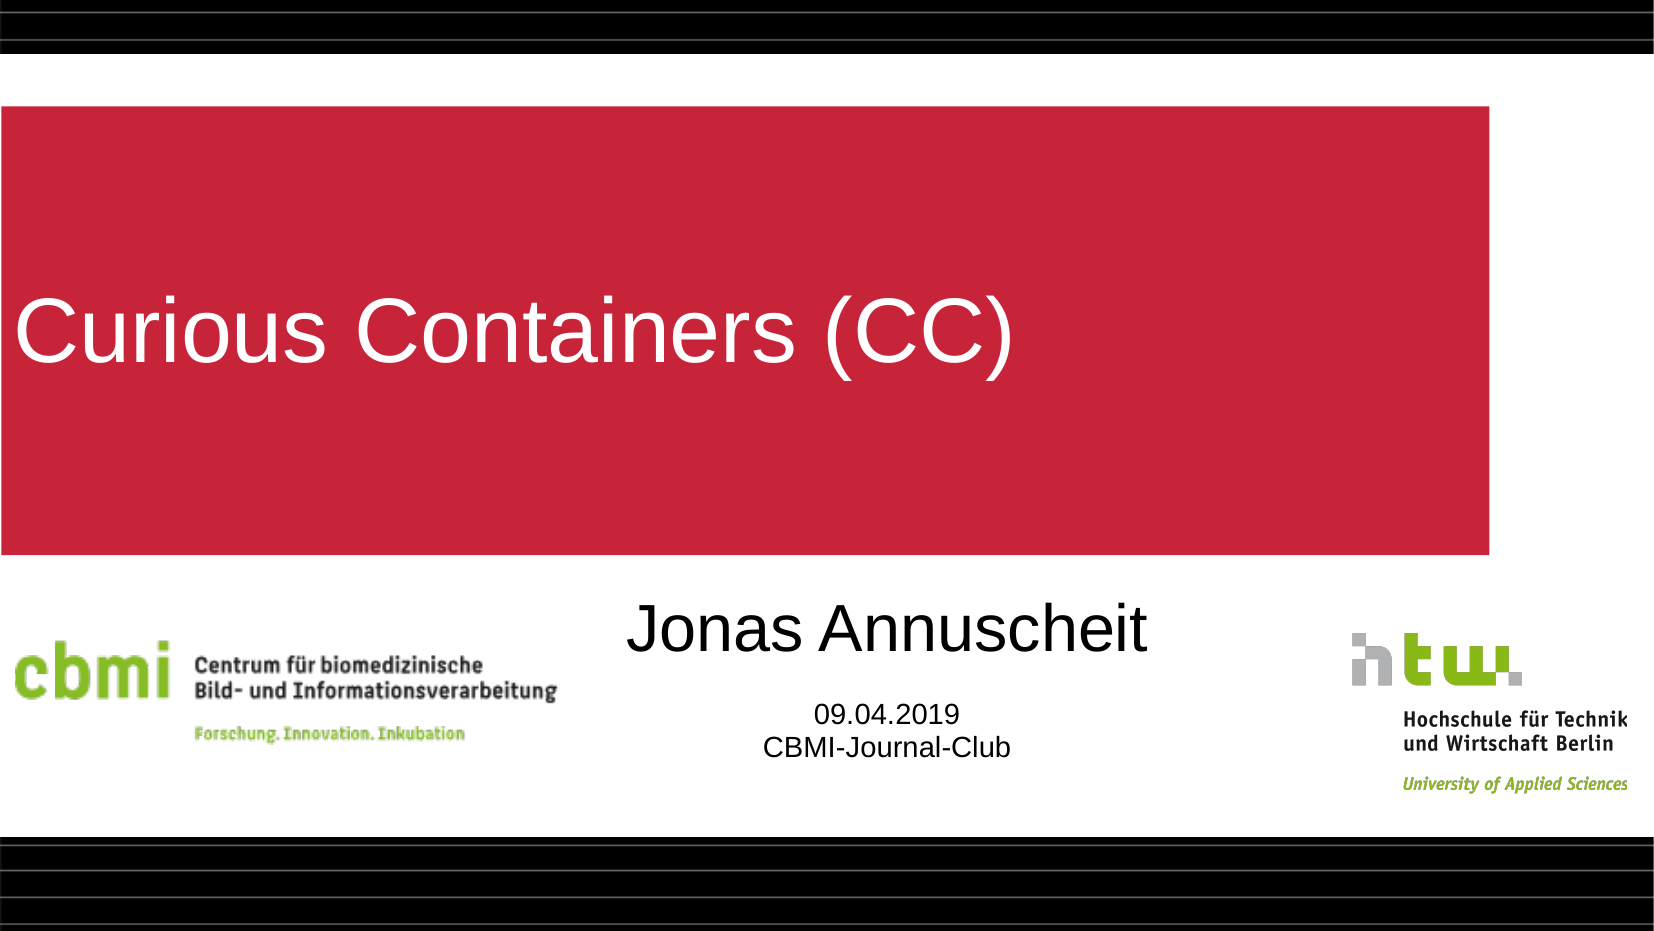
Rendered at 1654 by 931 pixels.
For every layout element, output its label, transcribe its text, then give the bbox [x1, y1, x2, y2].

picture [14, 625, 559, 756]
picture [0, 0, 1654, 54]
subtitle Jonas Annuscheit 09.04.2019 CBMI-Journal-Club [625, 590, 1489, 804]
title Curious Containers (CC) [1, 106, 1490, 556]
picture [0, 837, 1654, 931]
picture [1350, 628, 1627, 796]
